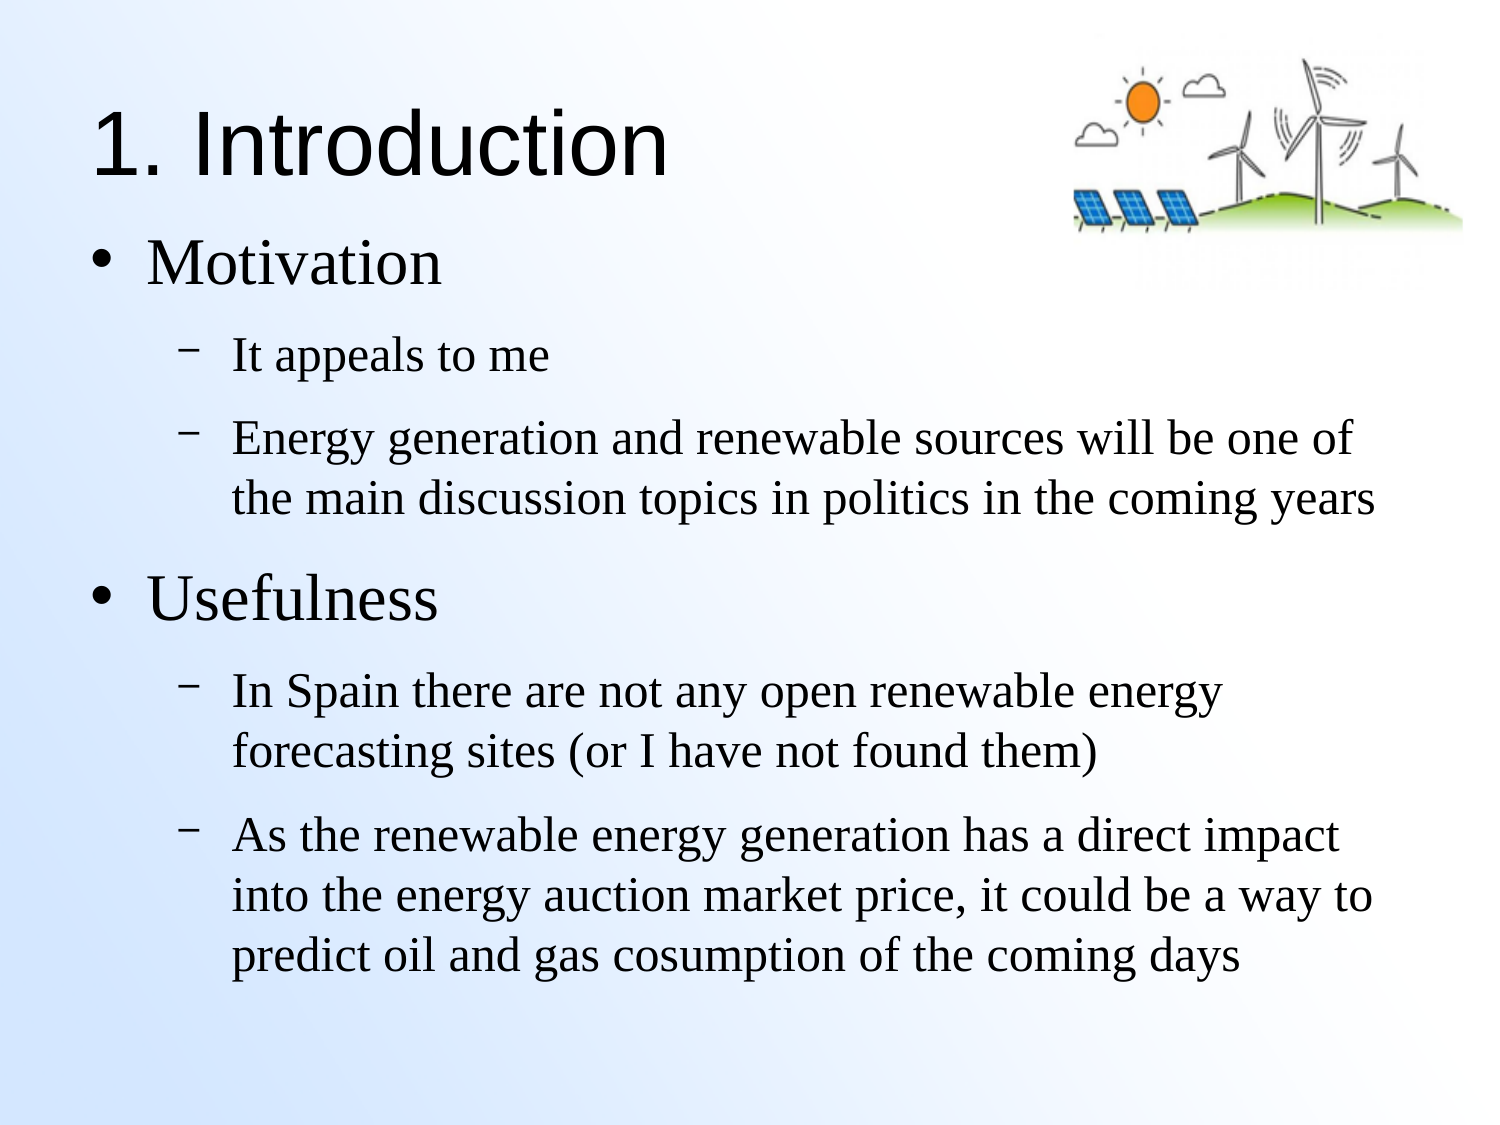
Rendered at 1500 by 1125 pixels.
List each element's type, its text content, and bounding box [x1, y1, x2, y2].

list Motivation It appeals to me Energy generation and renewable sources will be one of the main discussion topics in politics in the coming years Usefulness In Spain there are not any open renewable energy forecasting sites (or I have not found them) As the renewable energy generation has a direct impact into the energy auction market price, it could be a way to predict oil and gas cosumption of the coming days [75, 210, 1425, 953]
picture [0, 0, 1500, 1125]
title 1. Introduction [75, 45, 1425, 210]
